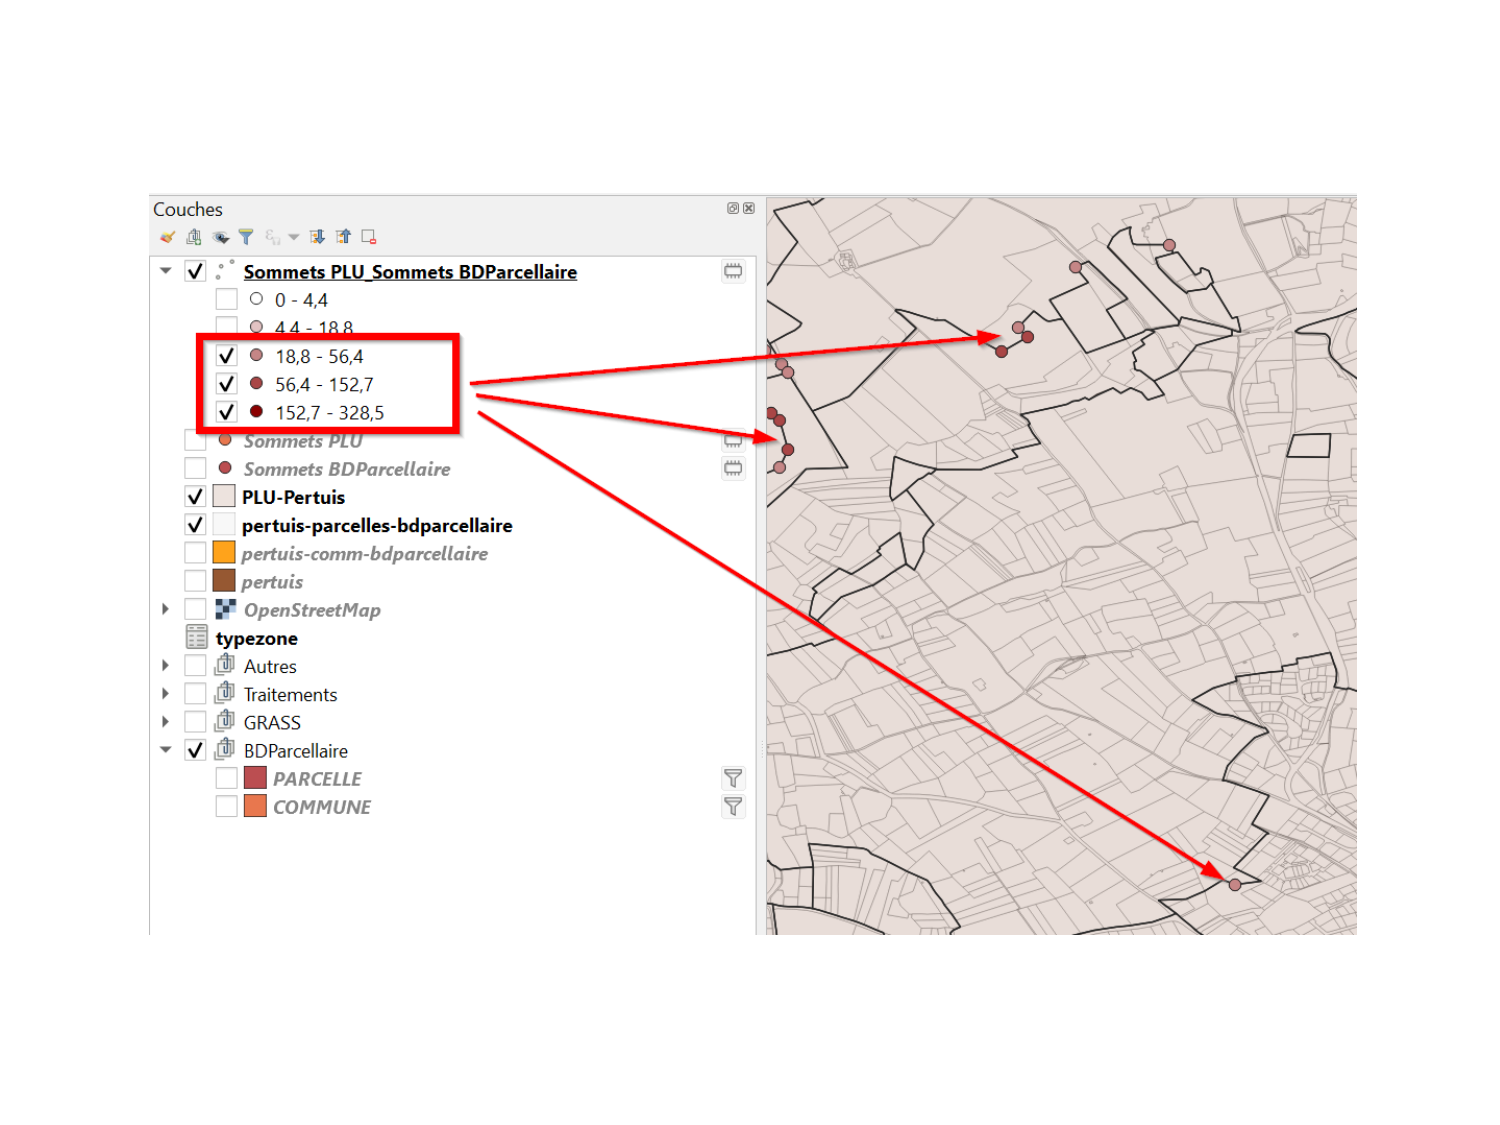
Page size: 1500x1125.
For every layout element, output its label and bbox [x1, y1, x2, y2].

picture [149, 193, 1357, 935]
